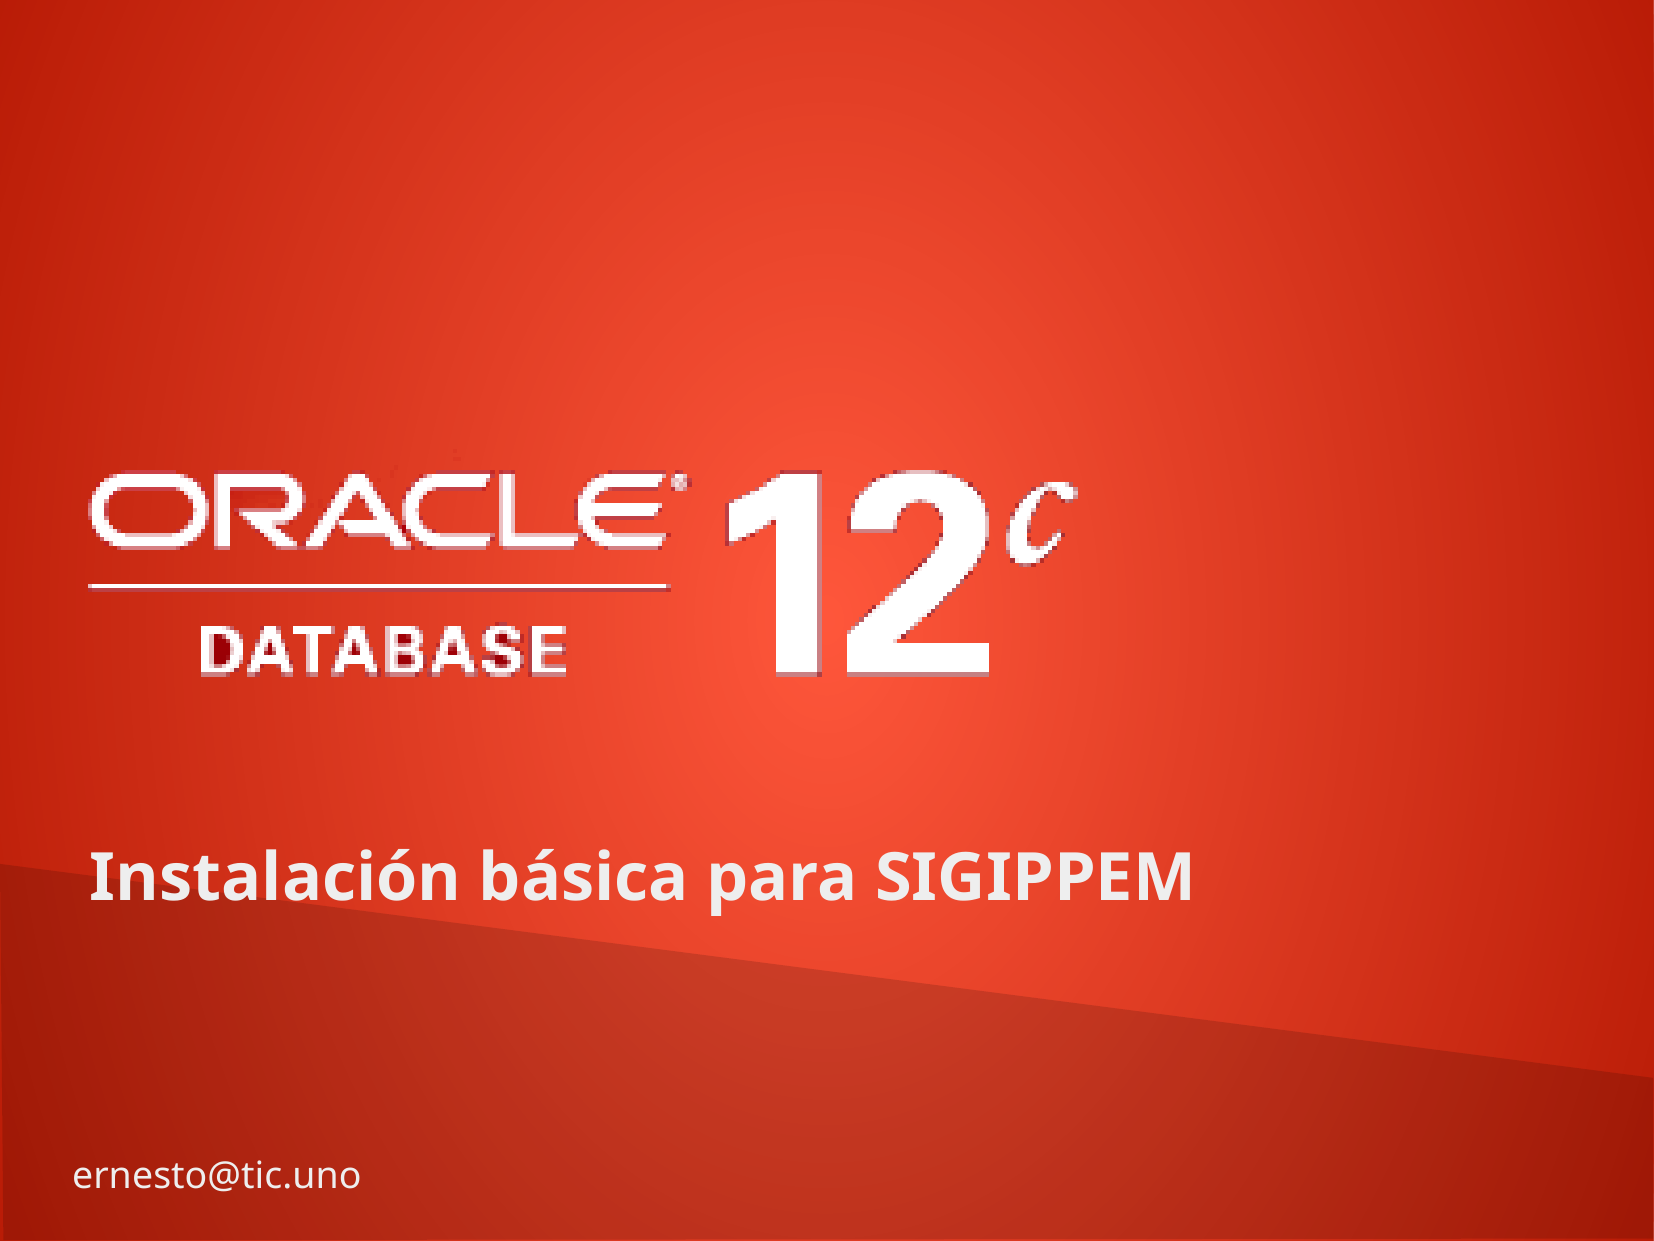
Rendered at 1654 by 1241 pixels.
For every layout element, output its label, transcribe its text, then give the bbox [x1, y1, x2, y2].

picture [84, 449, 1078, 677]
text_box ernesto@tic.uno [57, 1141, 361, 1201]
text_box Instalación básica para SIGIPPEM [75, 821, 1121, 916]
